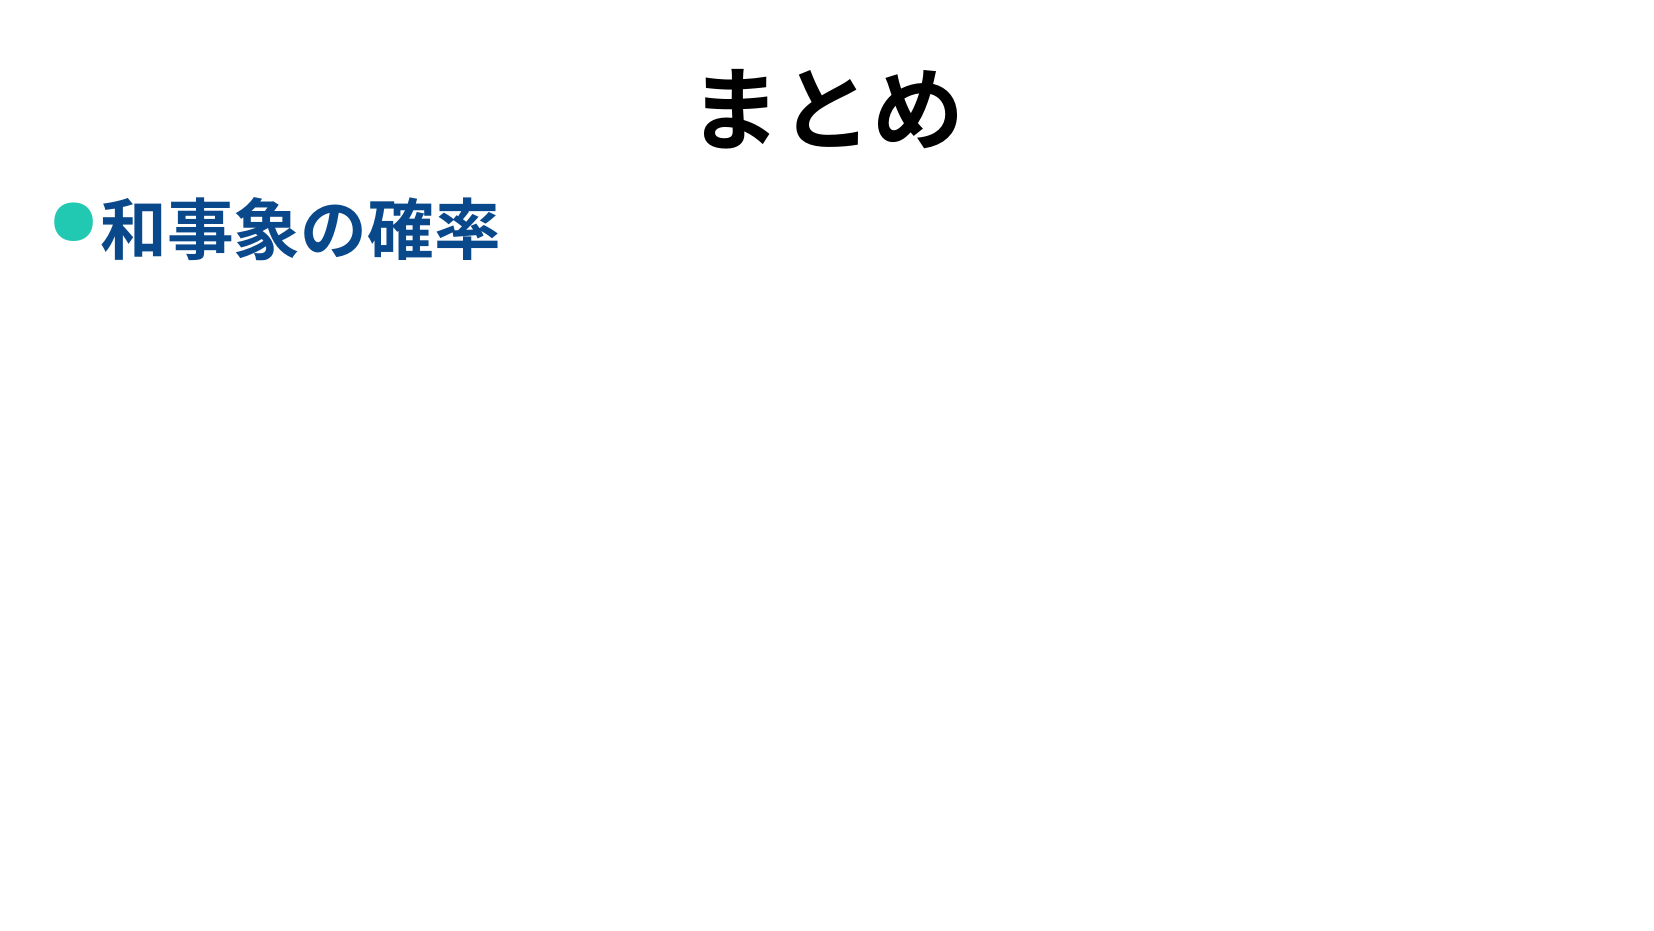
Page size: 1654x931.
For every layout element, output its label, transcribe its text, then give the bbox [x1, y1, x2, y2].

title まとめ [29, 29, 1625, 177]
list 和事象の確率 [29, 177, 1625, 848]
